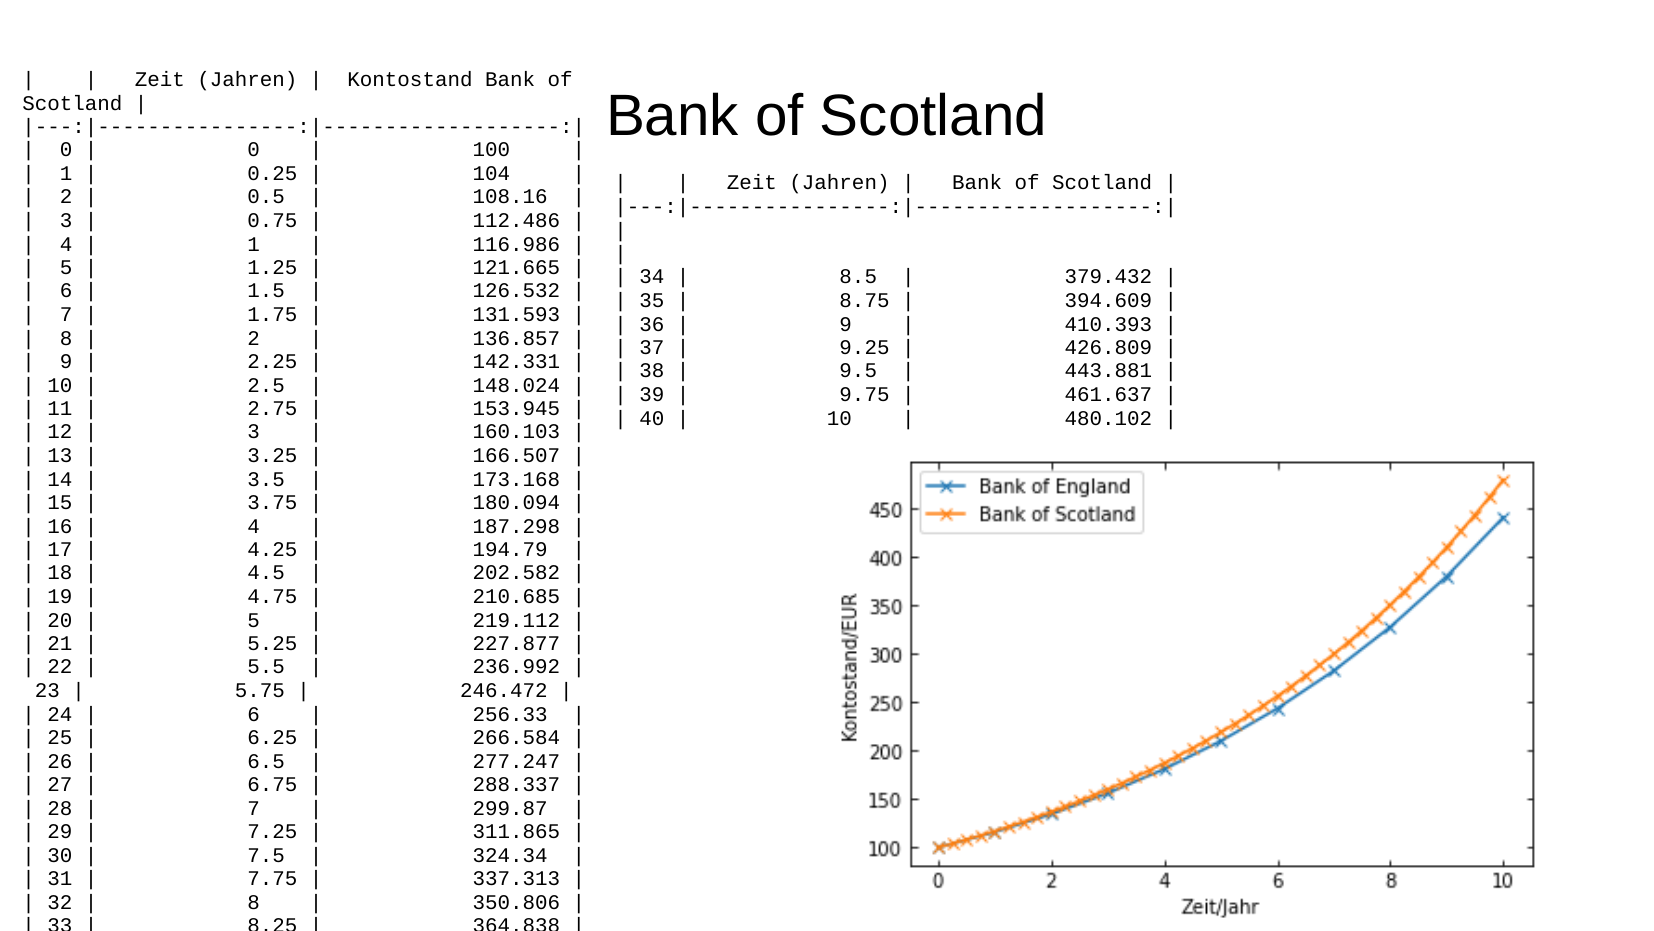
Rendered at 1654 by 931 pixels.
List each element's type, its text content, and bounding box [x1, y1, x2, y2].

title Bank of Scotland [82, 37, 1571, 193]
picture [829, 449, 1544, 931]
text_box | | Zeit (Jahren) | Bank of Scotland | |---:|----------------:|-------------------:| | | | 34 | 8.5 | 379.432 | | 35 | 8.75 | 394.609 | | 36 | 9 | 410.393 | | 37 | 9.25 | 426.809 | | 38 | 9.5 | 443.881 | | 39 | 9.75 | 461.637 | | 40 | 10 | 480.102 | [599, 193, 1192, 532]
text_box | | Zeit (Jahren) | Kontostand Bank of Scotland | |---:|----------------:|-------------------:| | 0 | 0 | 100 | | 1 | 0.25 | 104 | | 2 | 0.5 | 108.16 | | 3 | 0.75 | 112.486 | | 4 | 1 | 116.986 | | 5 | 1.25 | 121.665 | | 6 | 1.5 | 126.532 | | 7 | 1.75 | 131.593 | | 8 | 2 | 136.857 | | 9 | 2.25 | 142.331 | | 10 | 2.5 | 148.024 | | 11 | 2.75 | 153.945 | | 12 | 3 | 160.103 | | 13 | 3.25 | 166.507 | | 14 | 3.5 | 173.168 | | 15 | 3.75 | 180.094 | | 16 | 4 | 187.298 | | 17 | 4.25 | 194.79 | | 18 | 4.5 | 202.582 | | 19 | 4.75 | 210.685 | | 20 | 5 | 219.112 | | 21 | 5.25 | 227.877 | | 22 | 5.5 | 236.992 | 23 | 5.75 | 246.472 | | 24 | 6 | 256.33 | | 25 | 6.25 | 266.584 | | 26 | 6.5 | 277.247 | | 27 | 6.75 | 288.337 | | 28 | 7 | 299.87 | | 29 | 7.25 | 311.865 | | 30 | 7.5 | 324.34 | | 31 | 7.75 | 337.313 | | 32 | 8 | 350.806 | | 33 | 8.25 | 364.838 | [7, 61, 600, 931]
